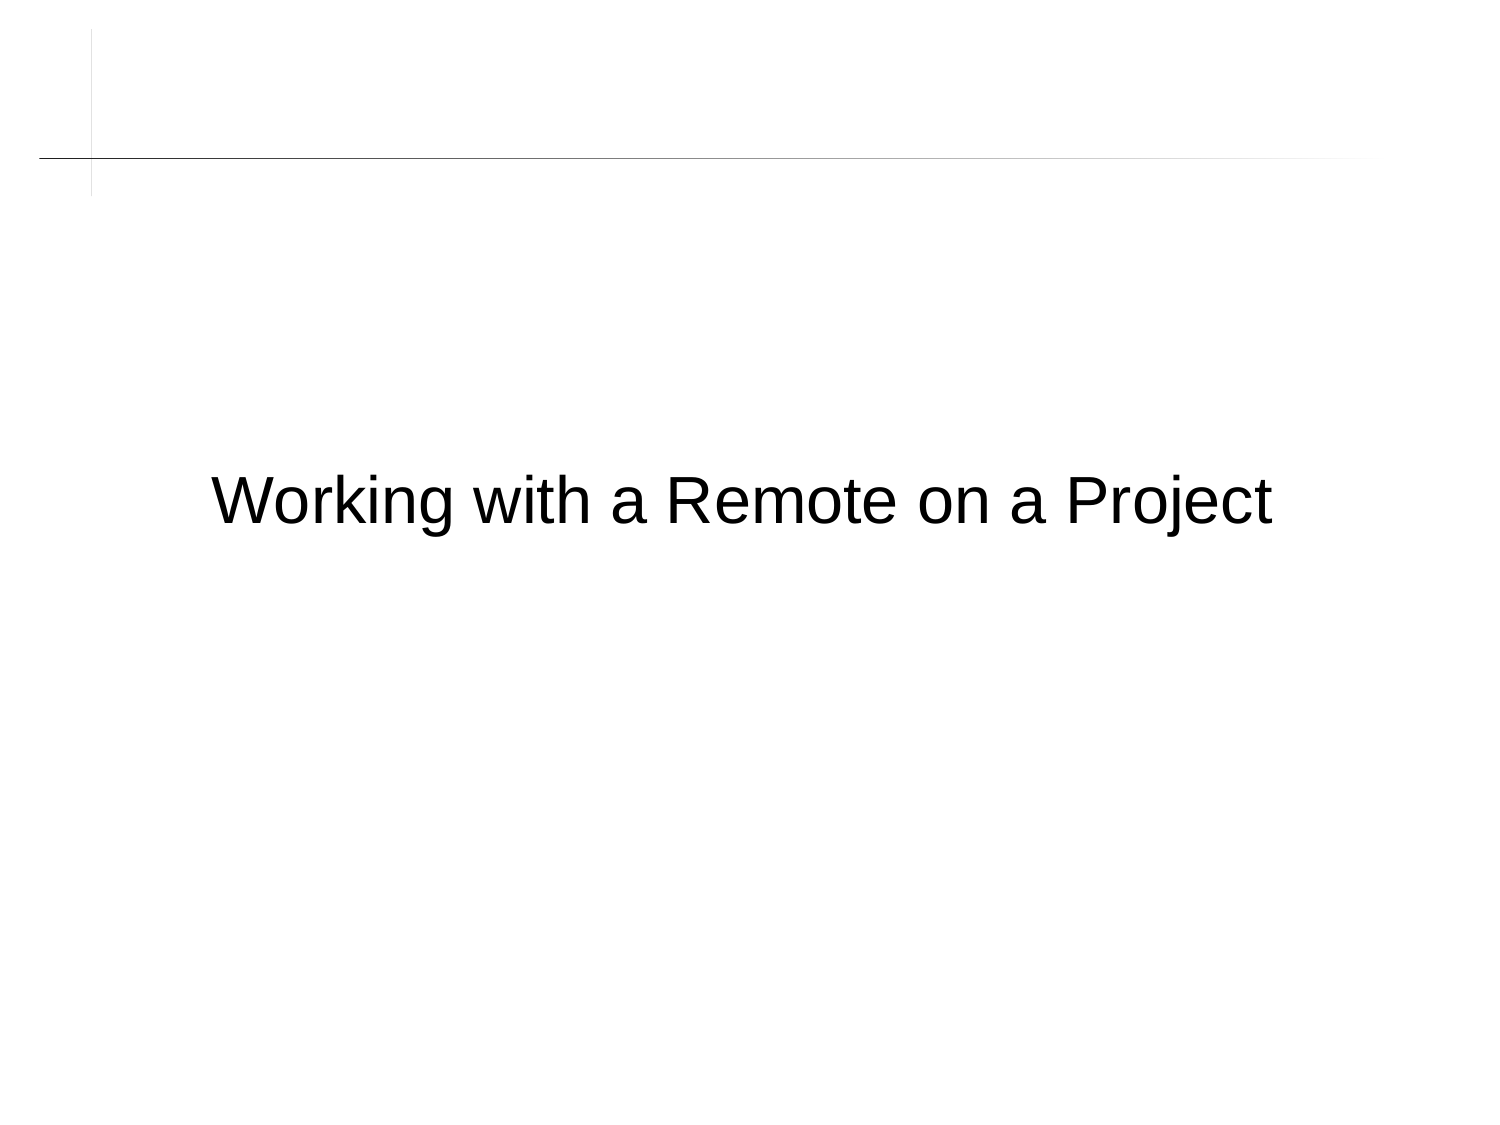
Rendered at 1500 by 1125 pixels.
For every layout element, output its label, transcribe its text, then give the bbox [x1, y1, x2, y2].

text_box Working with a Remote on a Project [135, 450, 1351, 625]
